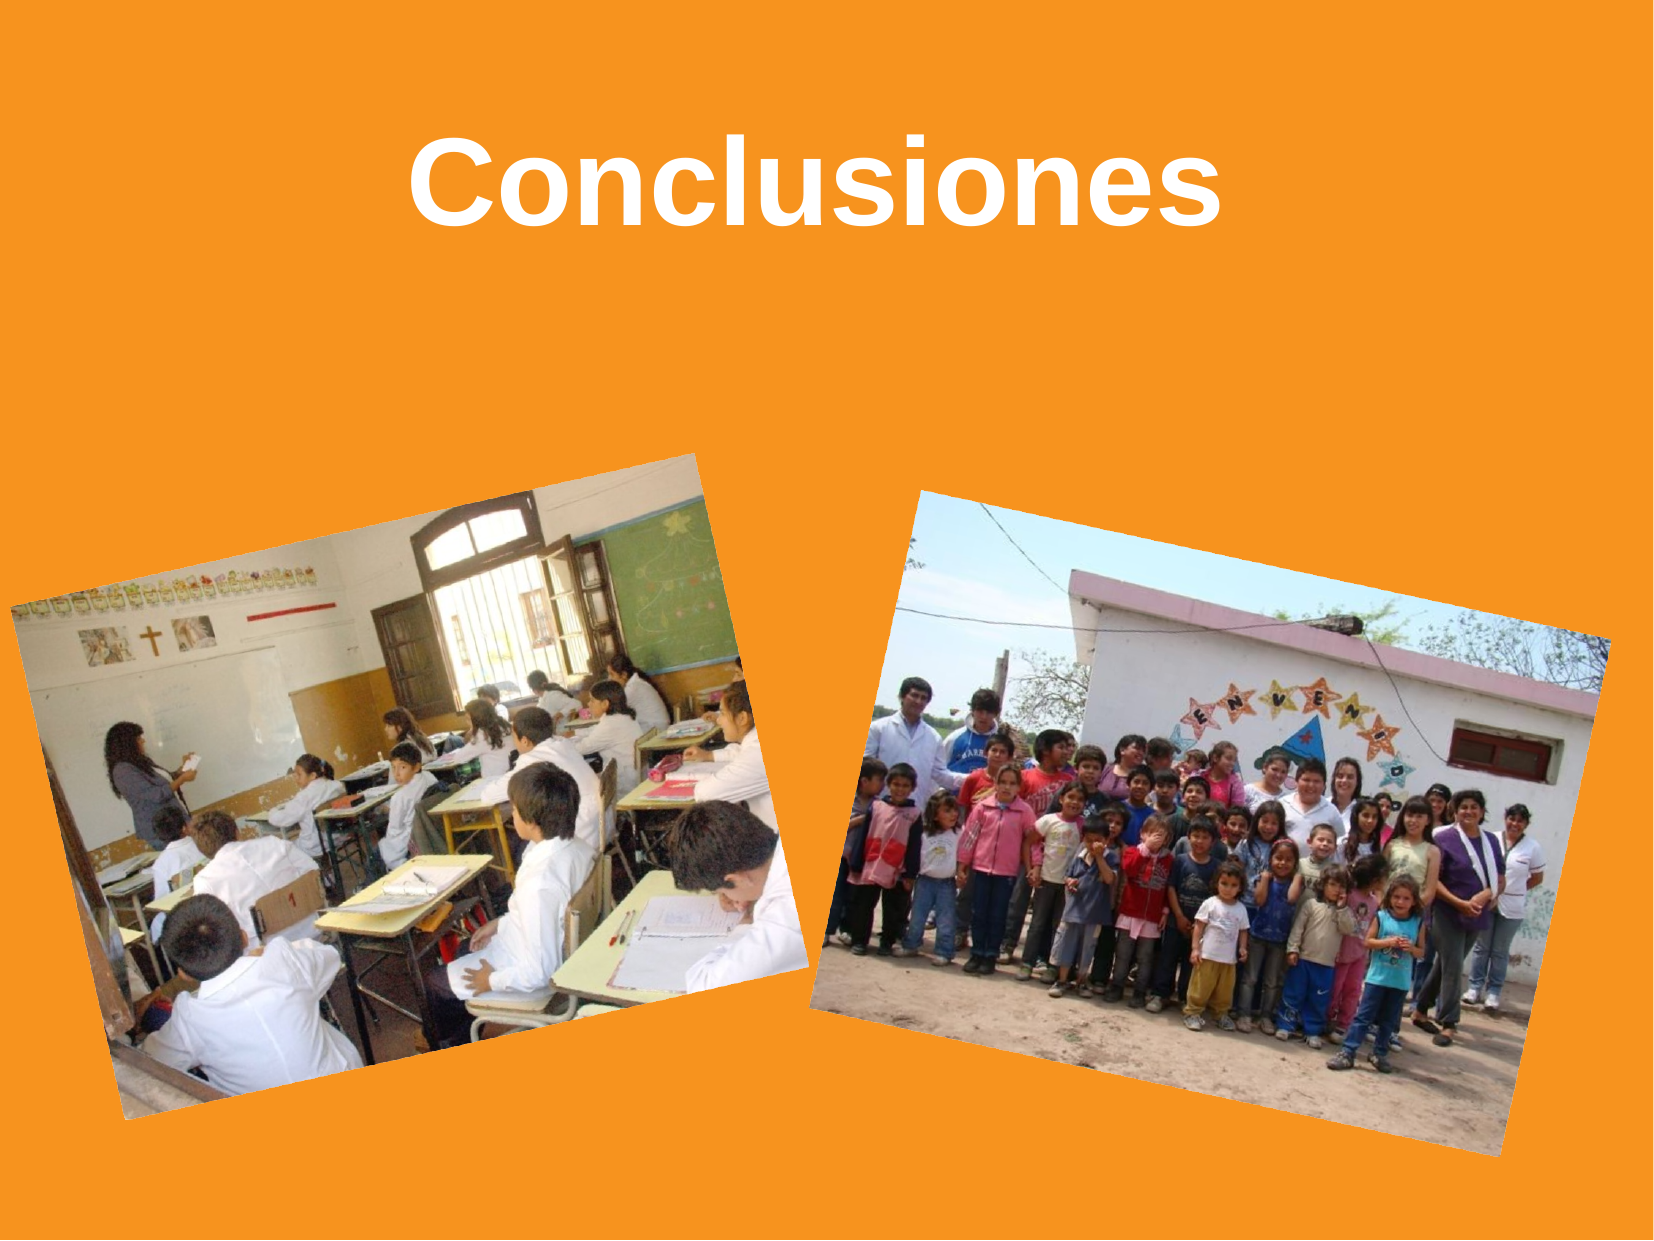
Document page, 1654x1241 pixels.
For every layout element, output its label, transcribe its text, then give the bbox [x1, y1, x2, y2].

picture [808, 489, 1611, 1157]
text_box Conclusiones [391, 105, 1241, 260]
picture [9, 452, 809, 1120]
